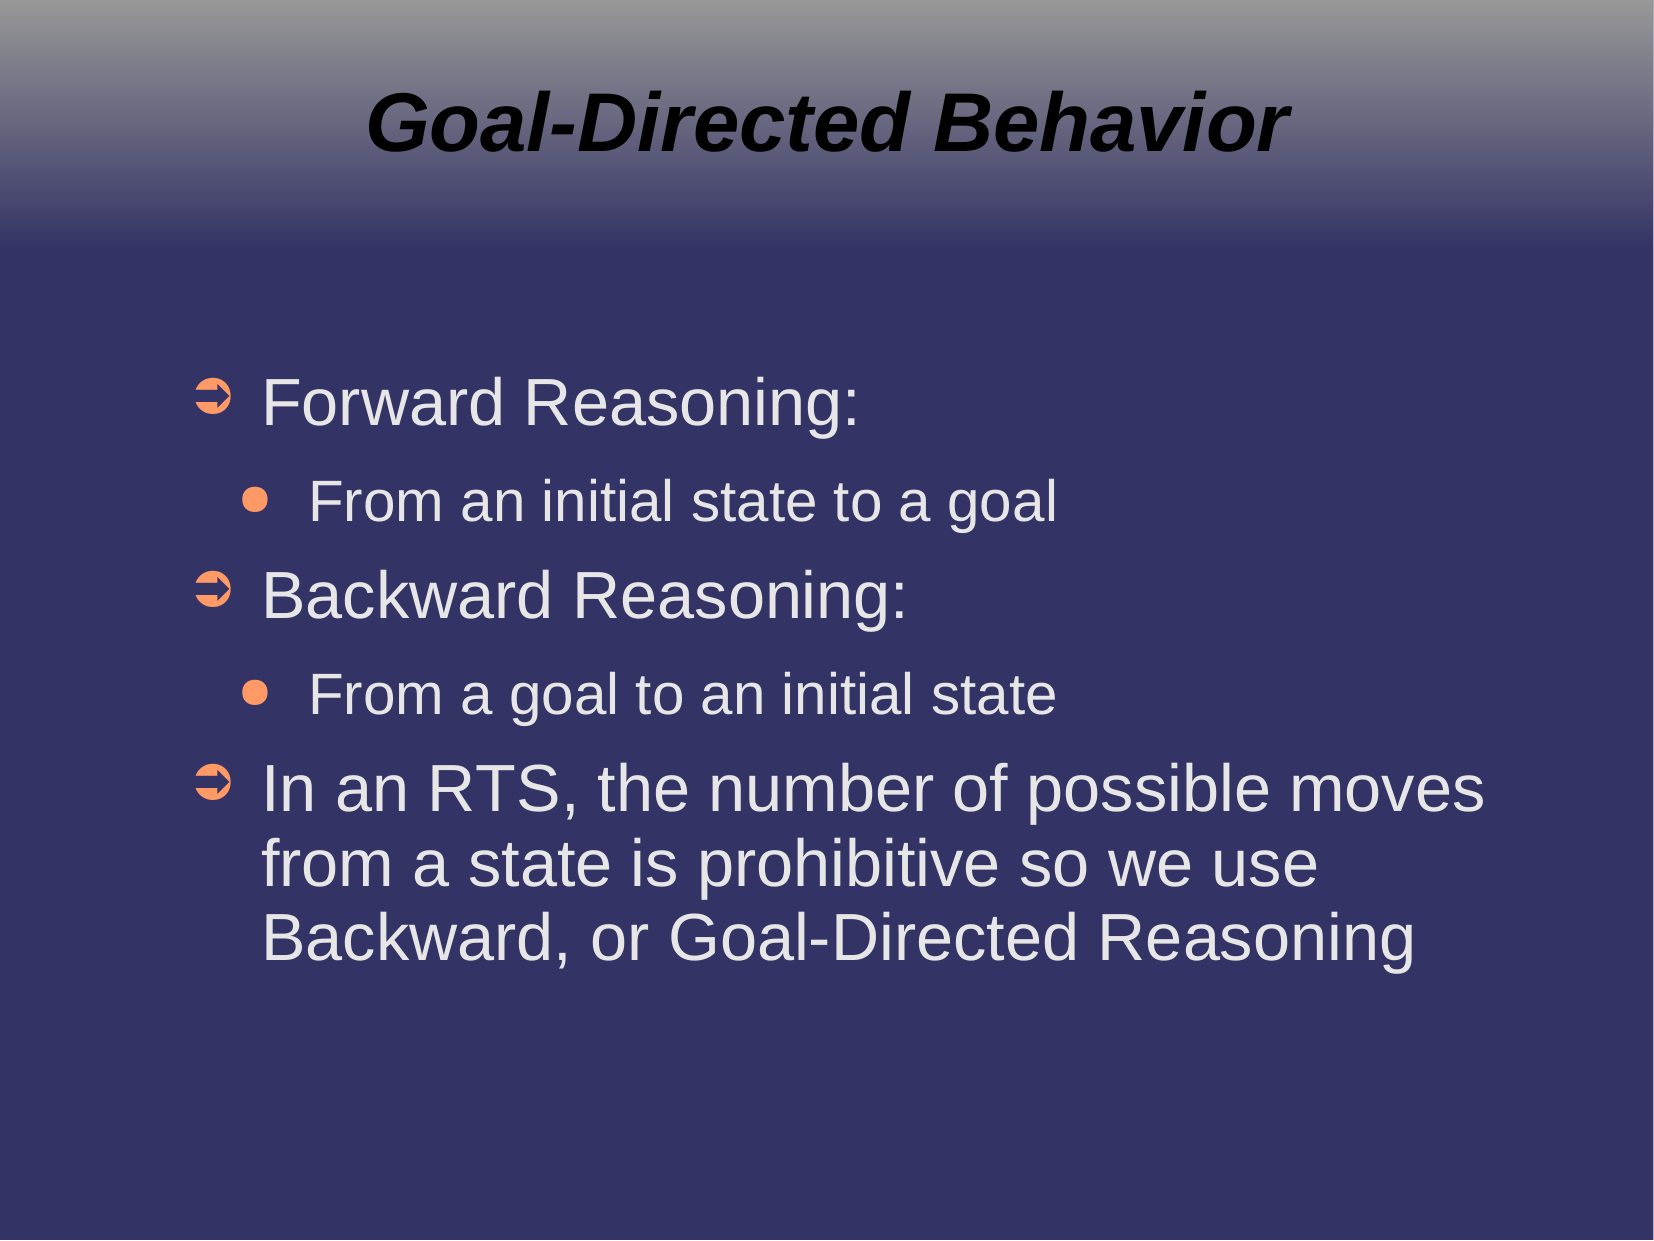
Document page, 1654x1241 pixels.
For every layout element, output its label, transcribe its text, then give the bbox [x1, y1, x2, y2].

title Goal-Directed Behavior [121, 19, 1534, 227]
list Forward Reasoning: From an initial state to a goal Backward Reasoning: From a goal to an initial state In an RTS, the number of possible moves from a state is prohibitive so we use Backward, or Goal-Directed Reasoning [178, 364, 1570, 1147]
